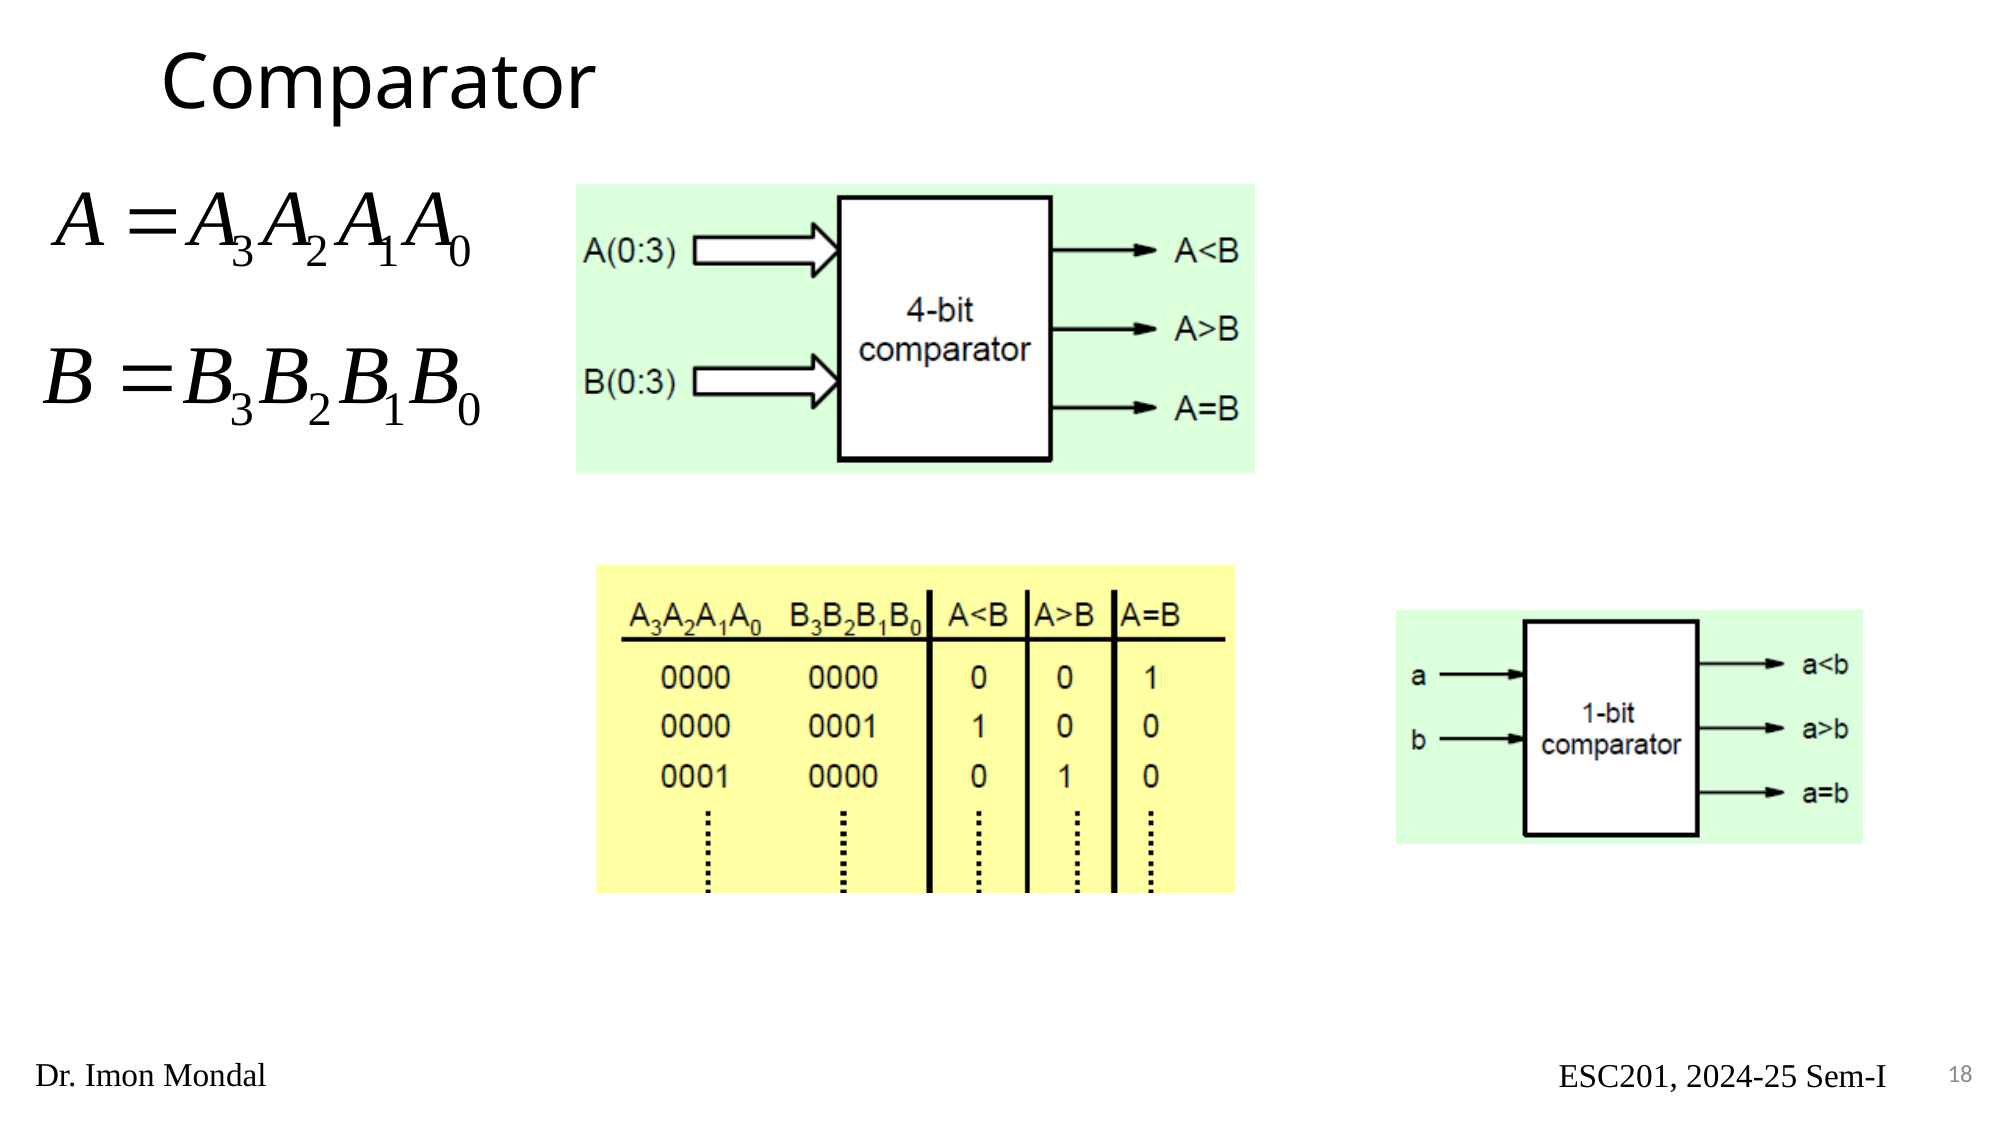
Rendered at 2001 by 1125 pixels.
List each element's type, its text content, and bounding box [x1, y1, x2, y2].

chart [26, 320, 496, 446]
picture [595, 562, 1235, 893]
picture [576, 172, 1255, 491]
picture [1396, 610, 1863, 844]
title Comparator [145, 19, 1871, 149]
chart [37, 166, 486, 286]
